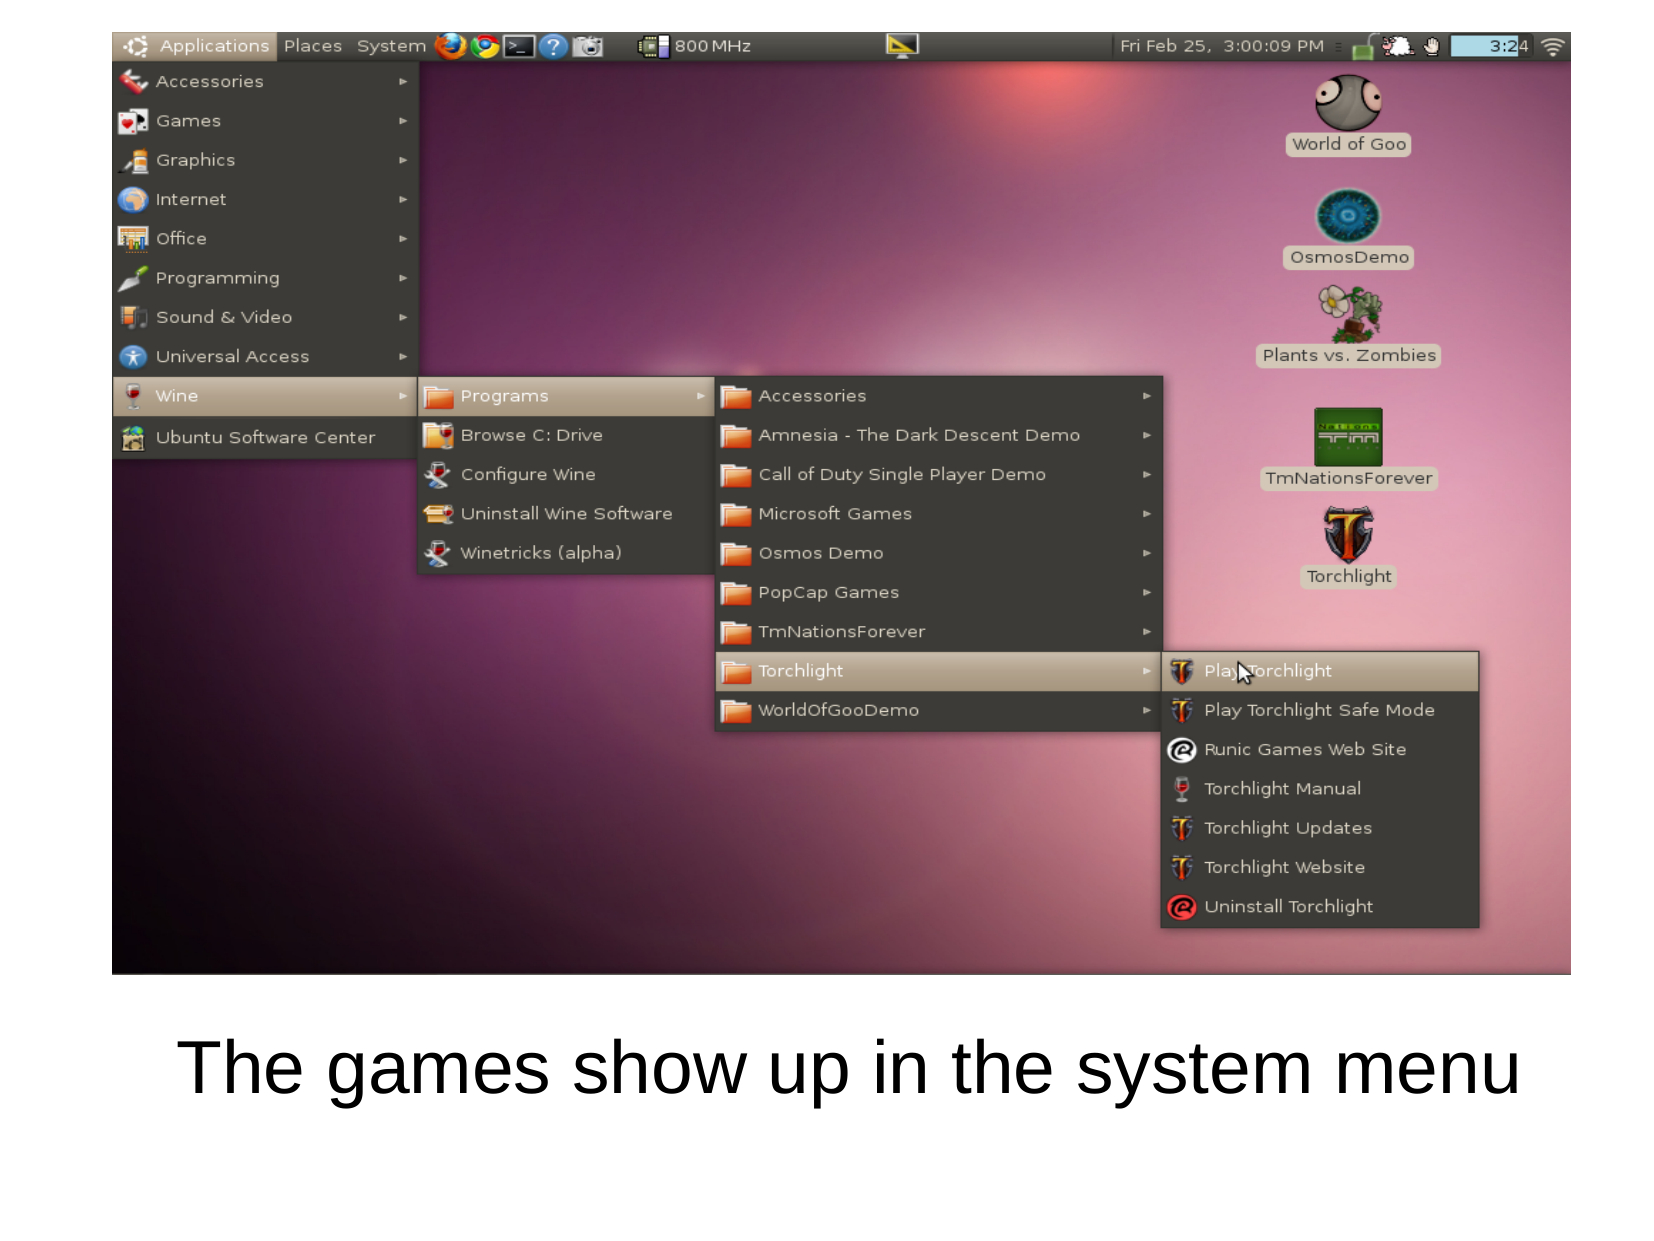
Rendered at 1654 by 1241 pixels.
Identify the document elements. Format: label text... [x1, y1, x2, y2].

title The games show up in the system menu [86, 937, 1613, 1203]
picture [112, 32, 1571, 976]
